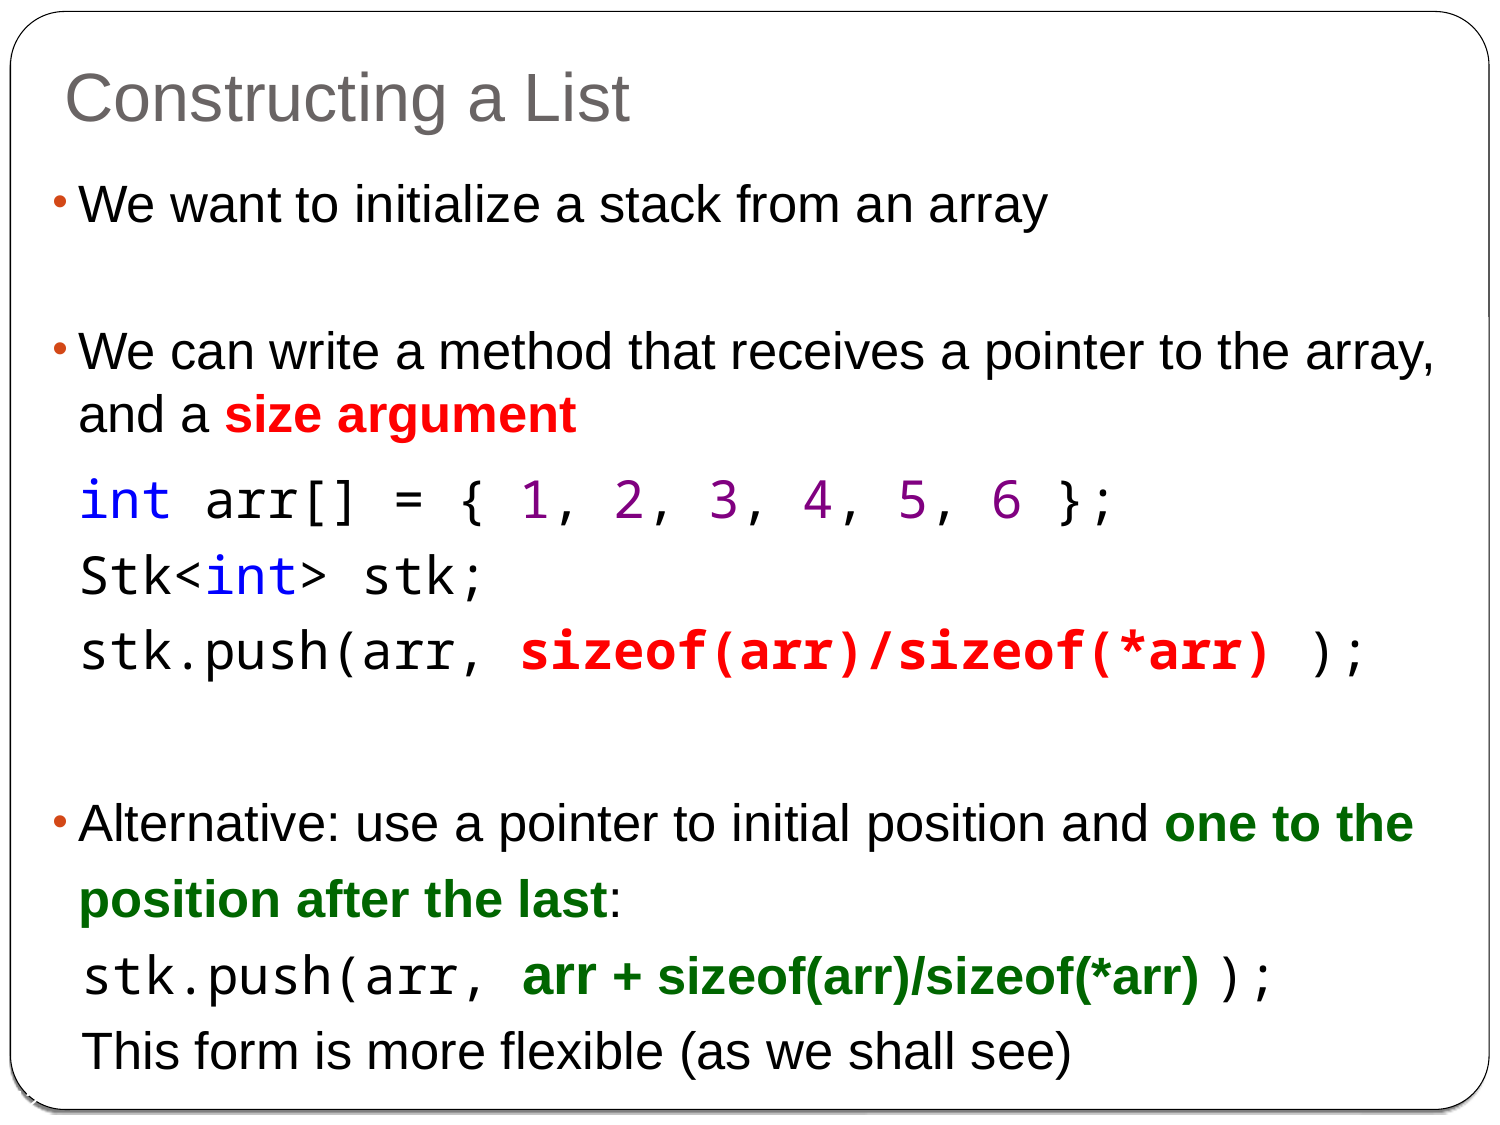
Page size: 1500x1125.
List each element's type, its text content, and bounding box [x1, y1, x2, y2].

title Constructing a List [50, 45, 1450, 150]
list We want to initialize a stack from an array We can write a method that receives a pointer to the array, and a size argument int arr[] = { 1, 2, 3, 4, 5, 6 }; Stk<int> stk; stk.push(arr, sizeof(arr)/sizeof(*arr) ); Alternative: use a pointer to initial position and one to the position after the last: stk.push(arr, arr + sizeof(arr)/sizeof(*arr) ); This form is more flexible (as we shall see) [37, 162, 1463, 1088]
slide_number <number> [0, 1074, 50, 1125]
